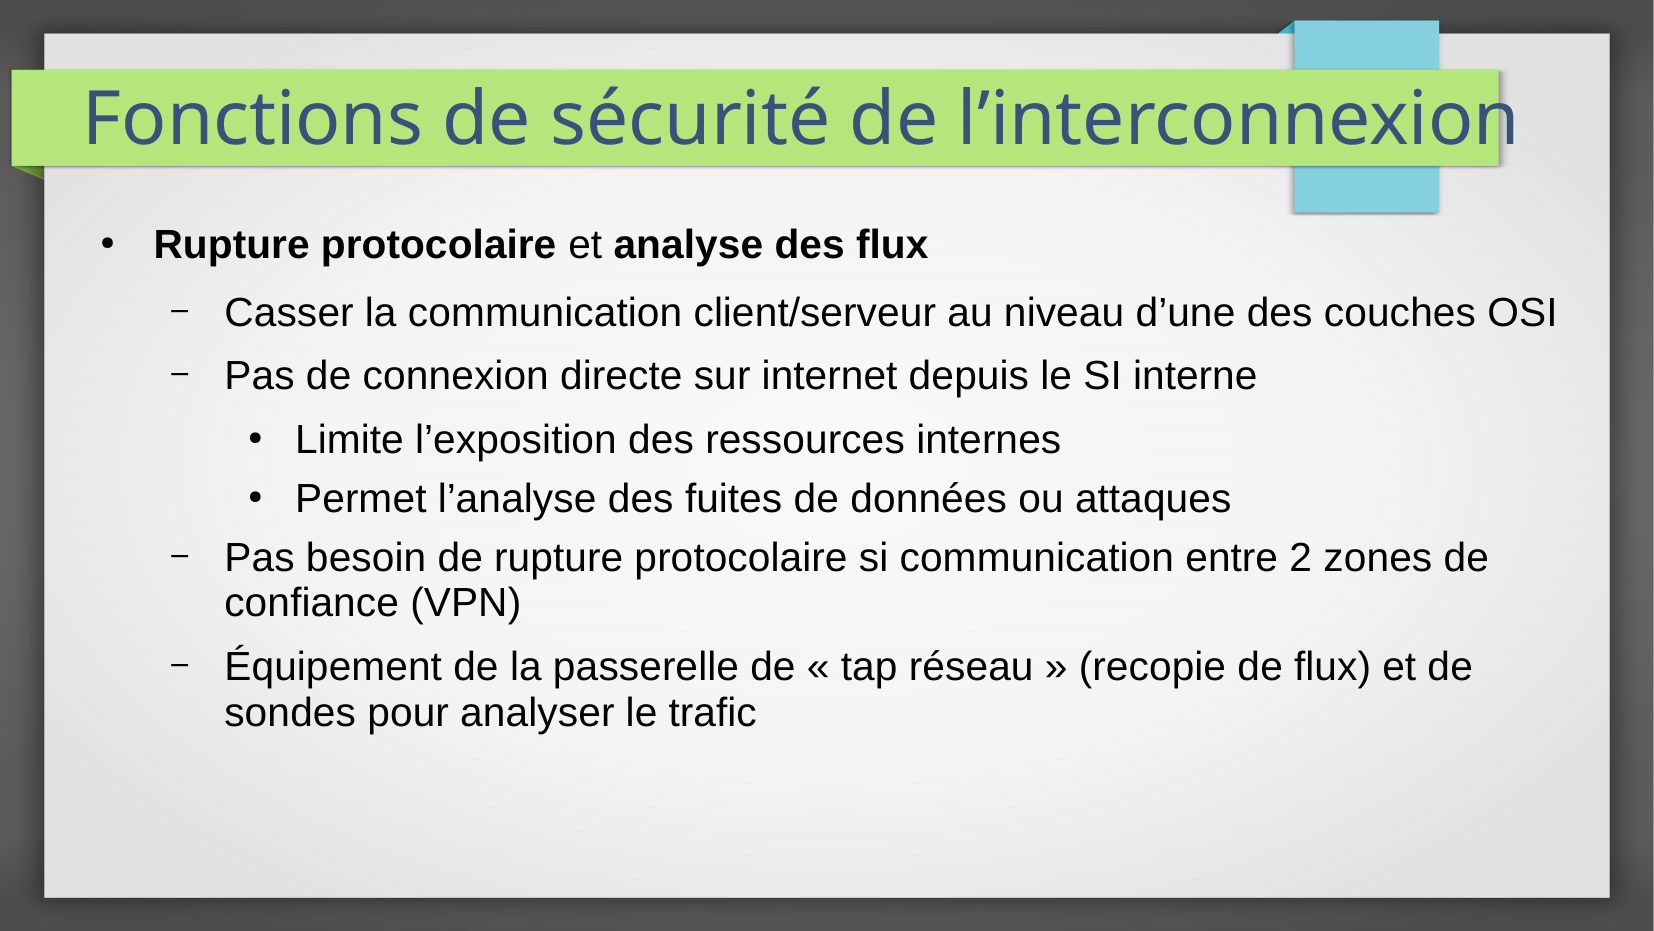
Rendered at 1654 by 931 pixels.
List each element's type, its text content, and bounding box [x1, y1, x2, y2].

picture [0, 0, 1654, 931]
list Rupture protocolaire et analyse des flux Casser la communication client/serveur au niveau d’une des couches OSI Pas de connexion directe sur internet depuis le SI interne Limite l’exposition des ressources internes Permet l’analyse des fuites de données ou attaques Pas besoin de rupture protocolaire si communication entre 2 zones de confiance (VPN) Équipement de la passerelle de « tap réseau » (recopie de flux) et de sondes pour analyser le trafic [82, 221, 1571, 761]
title Fonctions de sécurité de l’interconnexion [82, 40, 1595, 191]
